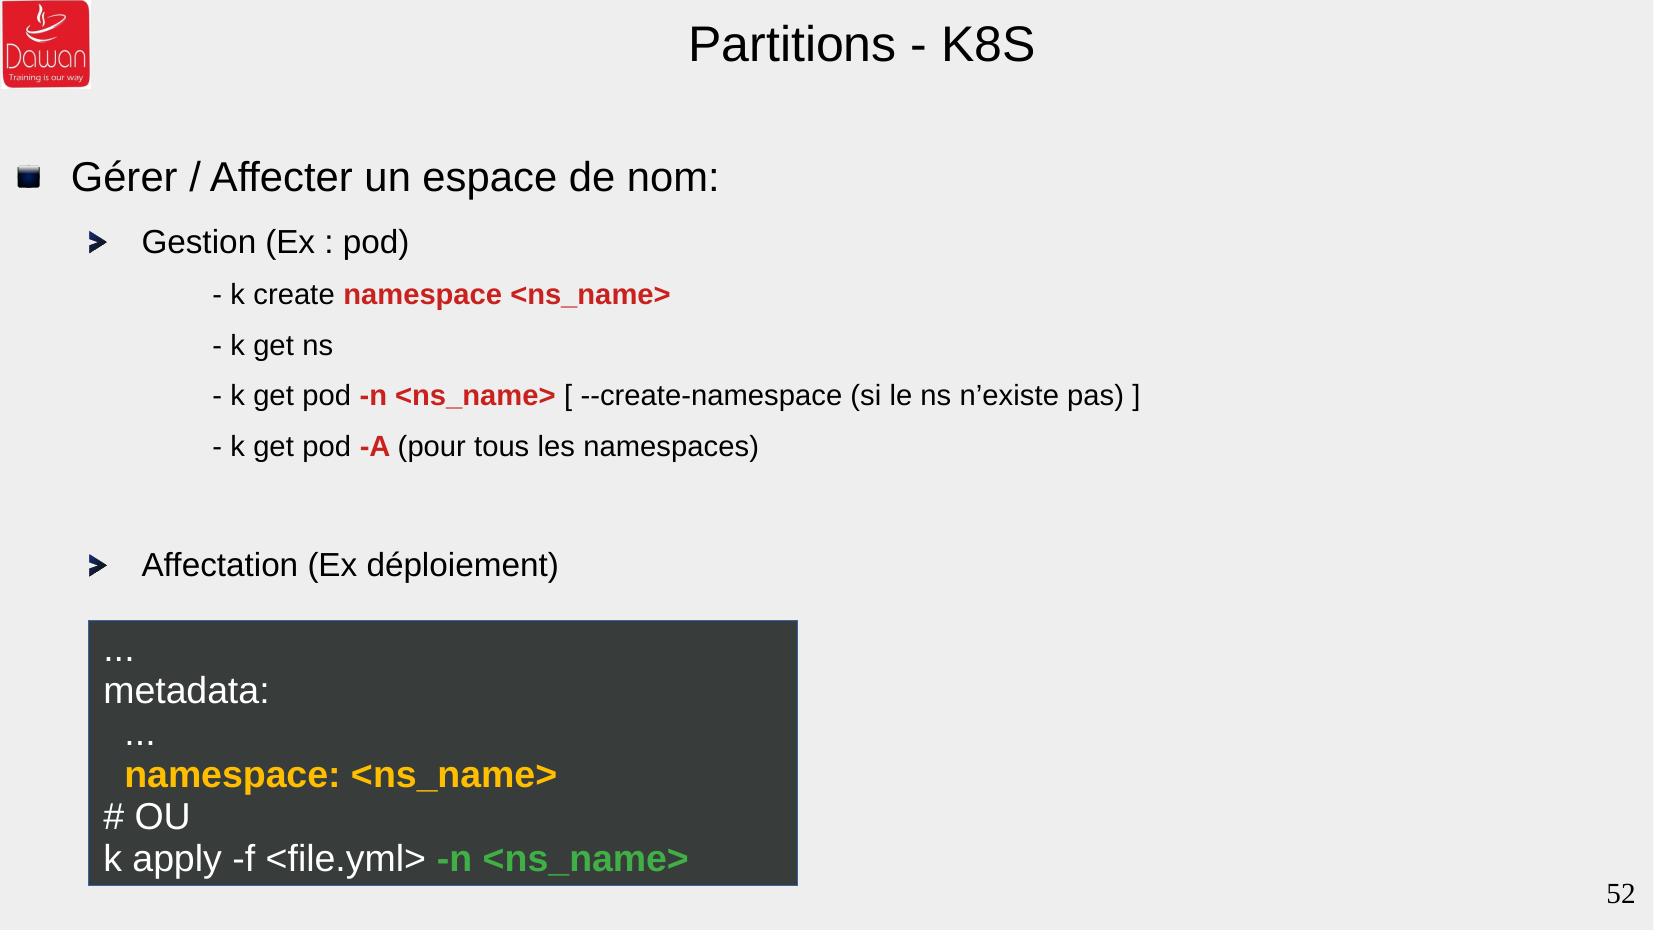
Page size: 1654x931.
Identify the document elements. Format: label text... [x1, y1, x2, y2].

list Gérer / Affecter un espace de nom: Gestion (Ex : pod) - k create namespace <ns_name> - k get ns - k get pod -n <ns_name> [ --create-namespace (si le ns n’existe pas) ] - k get pod -A (pour tous les namespaces) Affectation (Ex déploiement) [0, 88, 1654, 886]
title Partitions - K8S [366, 0, 1287, 88]
picture [1, 0, 91, 88]
text_box ... metadata: ... namespace: <ns_name> # OU k apply -f <file.yml> -n <ns_name> [88, 620, 798, 886]
